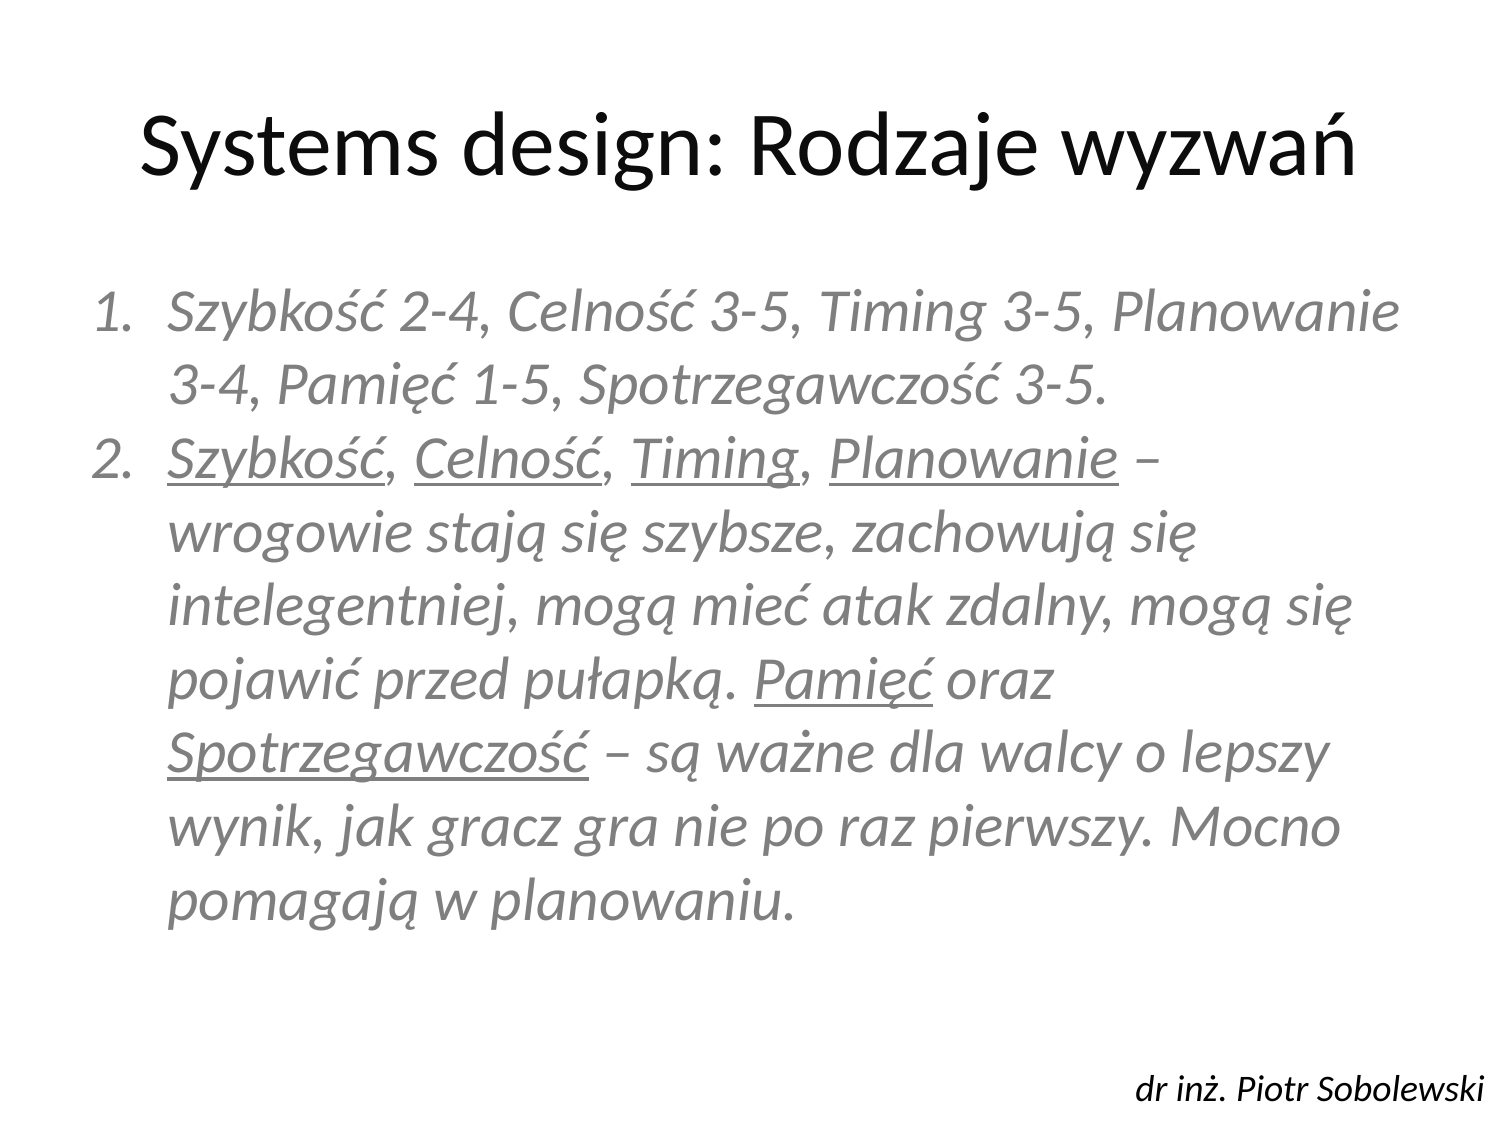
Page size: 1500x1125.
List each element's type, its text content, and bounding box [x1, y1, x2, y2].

list Szybkość 2-4, Celność 3-5, Timing 3-5, Planowanie 3-4, Pamięć 1-5, Spotrzegawczość 3-5. Szybkość, Celność, Timing, Planowanie – wrogowie stają się szybsze, zachowują się intelegentniej, mogą mieć atak zdalny, mogą się pojawić przed pułapką. Pamięć oraz Spotrzegawczość – są ważne dla walcy o lepszy wynik, jak gracz gra nie po raz pierwszy. Mocno pomagają w planowaniu. [75, 262, 1425, 1005]
title Systems design: Rodzaje wyzwań [75, 45, 1425, 233]
text_box dr inż. Piotr Sobolewski [823, 1049, 1500, 1125]
